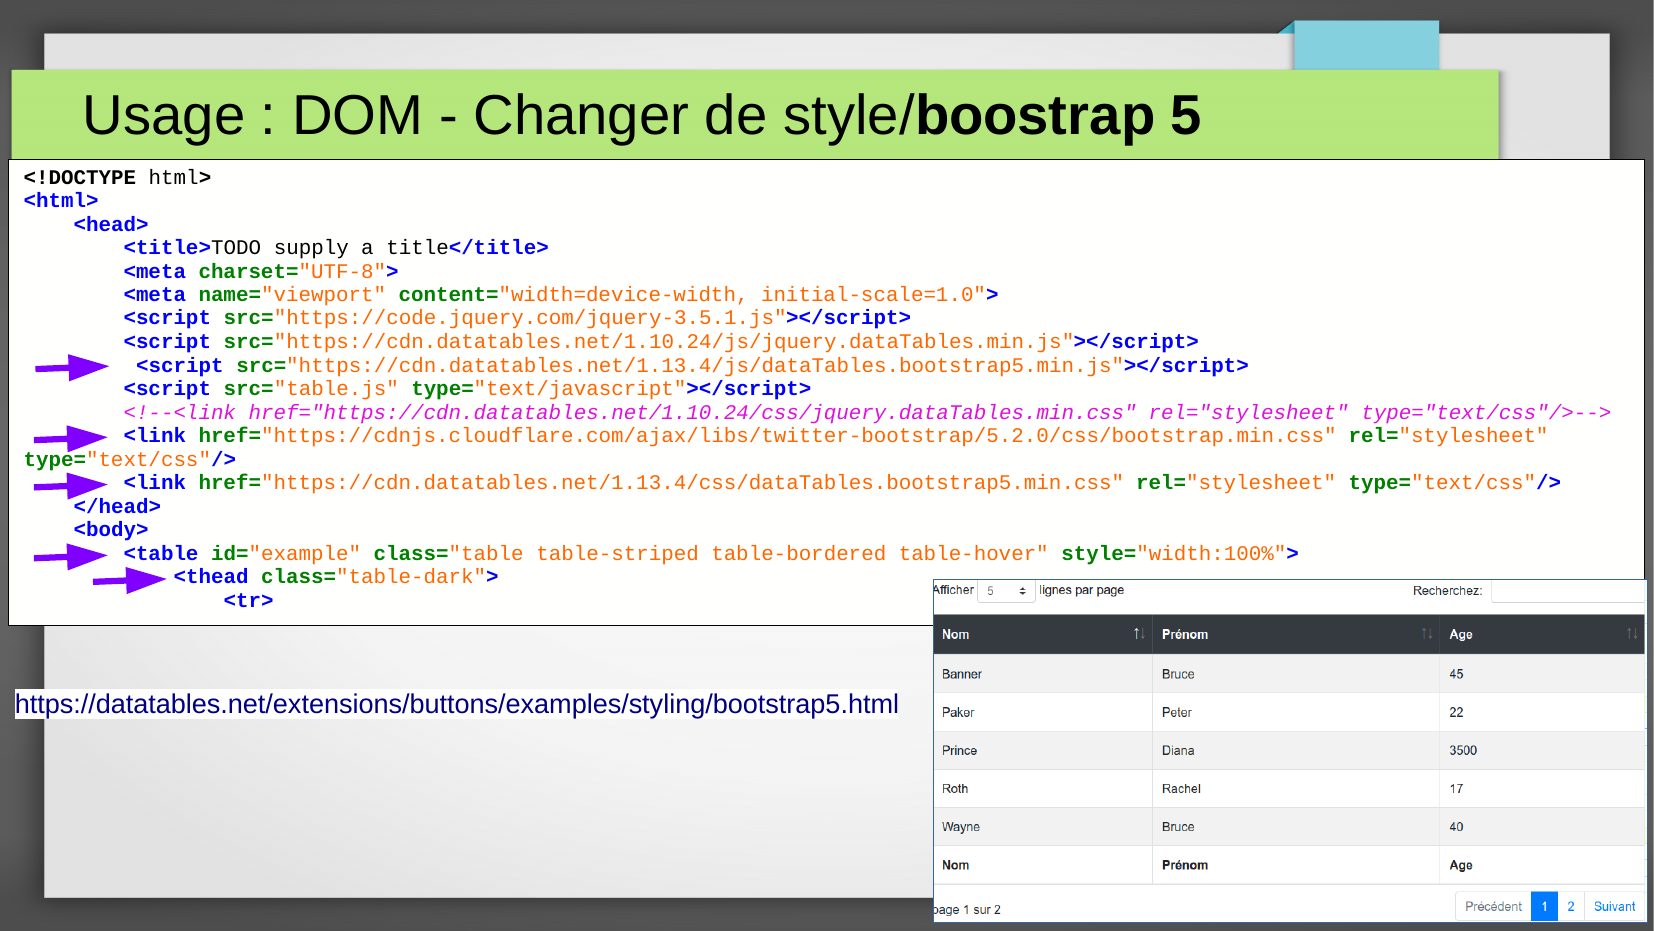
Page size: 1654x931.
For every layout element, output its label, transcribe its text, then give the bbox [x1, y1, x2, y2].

picture [0, 0, 1654, 931]
text_box https://datatables.net/extensions/buttons/examples/styling/bootstrap5.html [0, 681, 931, 733]
text_box <!DOCTYPE html> <html> <head> <title>TODO supply a title</title> <meta charset="UTF-8"> <meta name="viewport" content="width=device-width, initial-scale=1.0"> <script src="https://code.jquery.com/jquery-3.5.1.js"></script> <script src="https://cdn.datatables.net/1.10.24/js/jquery.dataTables.min.js"></script> <script src="https://cdn.datatables.net/1.13.4/js/dataTables.bootstrap5.min.js"></script> <script src="table.js" type="text/javascript"></script> <!--<link href="https://cdn.datatables.net/1.10.24/css/jquery.dataTables.min.css" rel="stylesheet" type="text/css"/>--> <link href="https://cdnjs.cloudflare.com/ajax/libs/twitter-bootstrap/5.2.0/css/bootstrap.min.css" rel="stylesheet" type="text/css"/> <link href="https://cdn.datatables.net/1.13.4/css/dataTables.bootstrap5.min.css" rel="stylesheet" type="text/css"/> </head> <body> <table id="example" class="table table-striped table-bordered table-hover" style="width:100%"> <thead class="table-dark"> <tr> [8, 159, 1645, 626]
title Usage : DOM - Changer de style/boostrap 5 [82, 70, 1264, 159]
